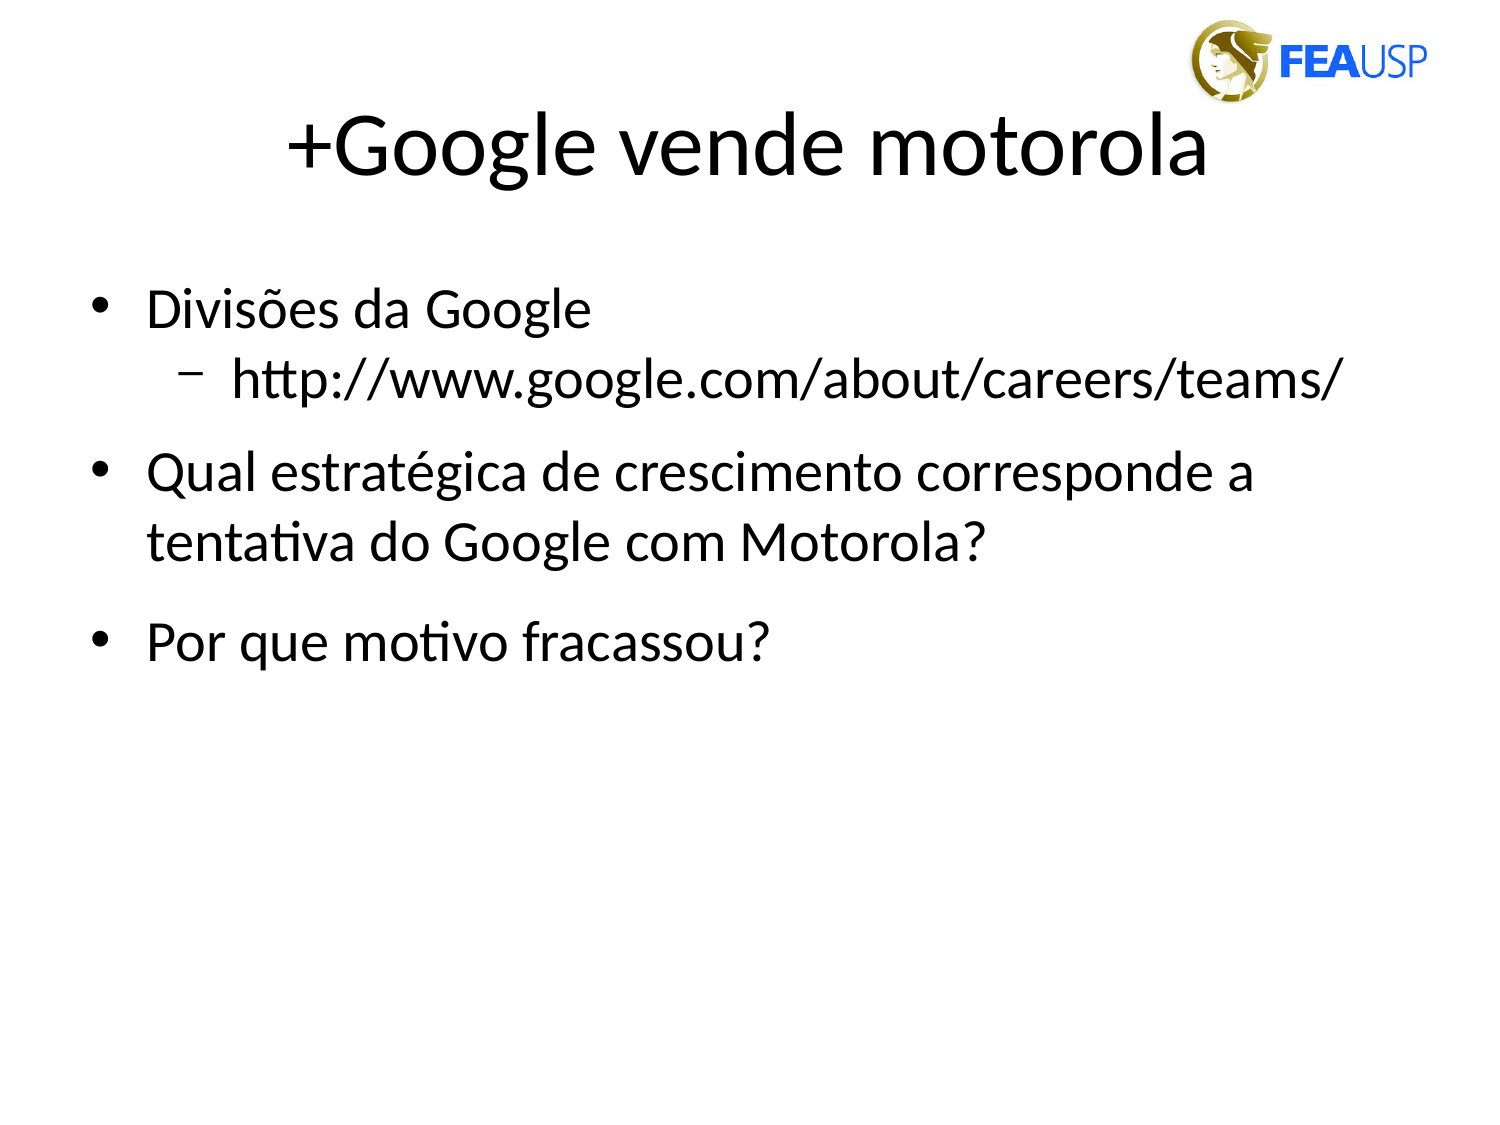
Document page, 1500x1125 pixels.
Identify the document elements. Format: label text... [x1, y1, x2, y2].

list Divisões da Google http://www.google.com/about/careers/teams/ Qual estratégica de crescimento corresponde a tentativa do Google com Motorola? Por que motivo fracassou? [75, 262, 1425, 875]
picture [1187, 19, 1427, 105]
title +Google vende motorola [75, 45, 1425, 233]
